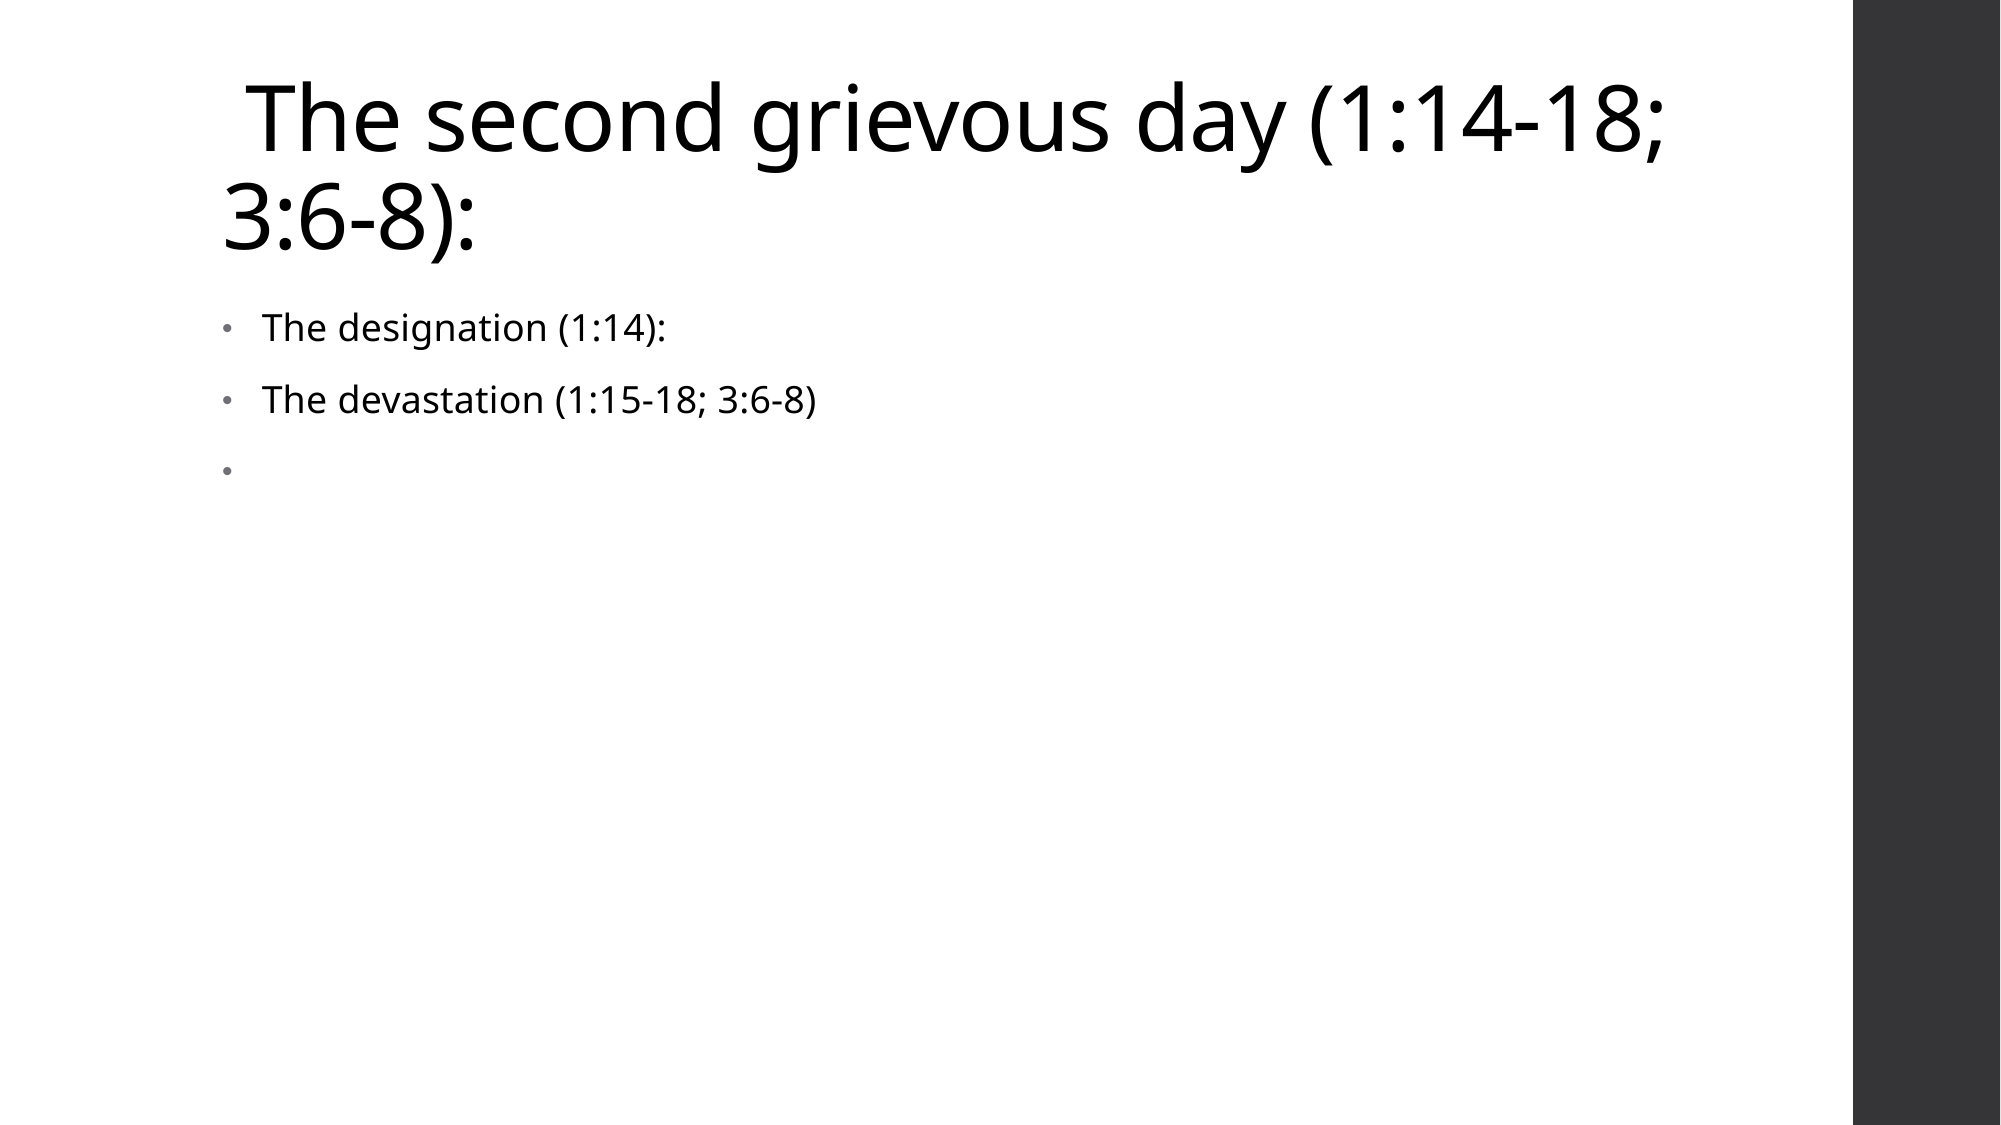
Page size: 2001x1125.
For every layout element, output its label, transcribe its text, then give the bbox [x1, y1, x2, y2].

list The designation (1:14): The devastation (1:15-18; 3:6-8) [206, 299, 1617, 1014]
title The second grievous day (1:14-18; 3:6-8): [206, 60, 1797, 278]
